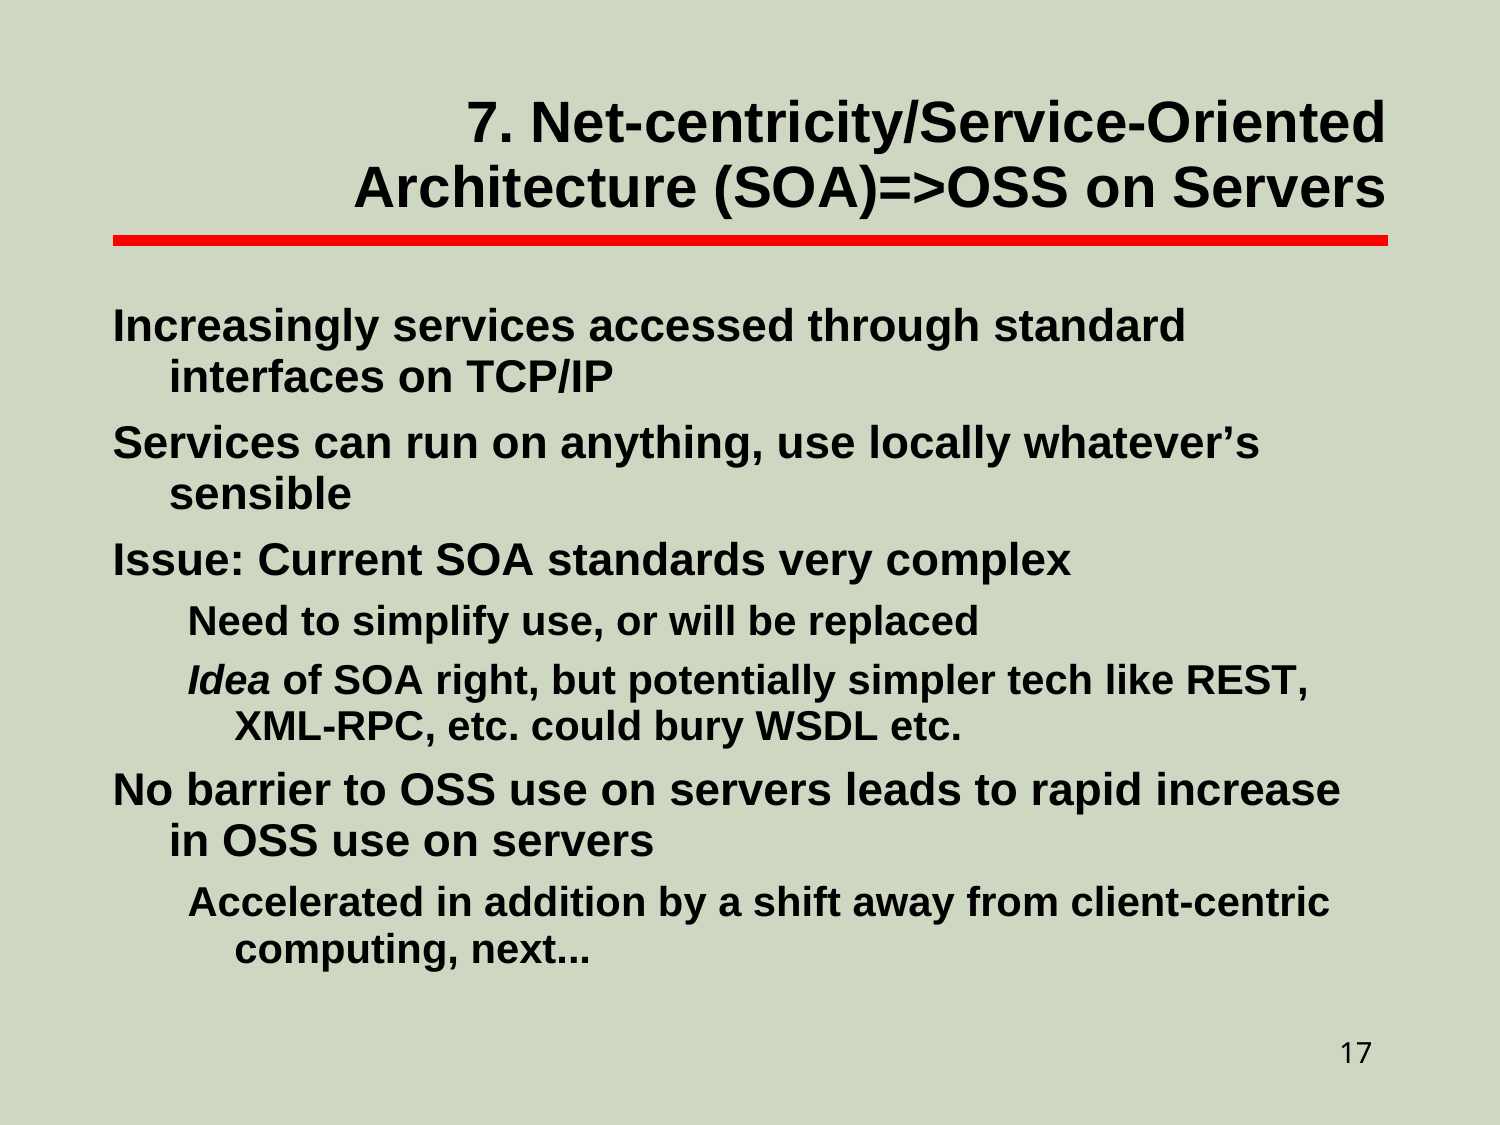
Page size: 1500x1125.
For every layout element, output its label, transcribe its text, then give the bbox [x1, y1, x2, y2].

list Increasingly services accessed through standard interfaces on TCP/IP Services can run on anything, use locally whatever’s sensible Issue: Current SOA standards very complex Need to simplify use, or will be replaced Idea of SOA right, but potentially simpler tech like REST, XML-RPC, etc. could bury WSDL etc. No barrier to OSS use on servers leads to rapid increase in OSS use on servers Accelerated in addition by a shift away from client-centric computing, next... [112, 299, 1388, 1084]
title 7. Net-centricity/Service-Oriented Architecture (SOA)=>OSS on Servers [337, 88, 1388, 222]
